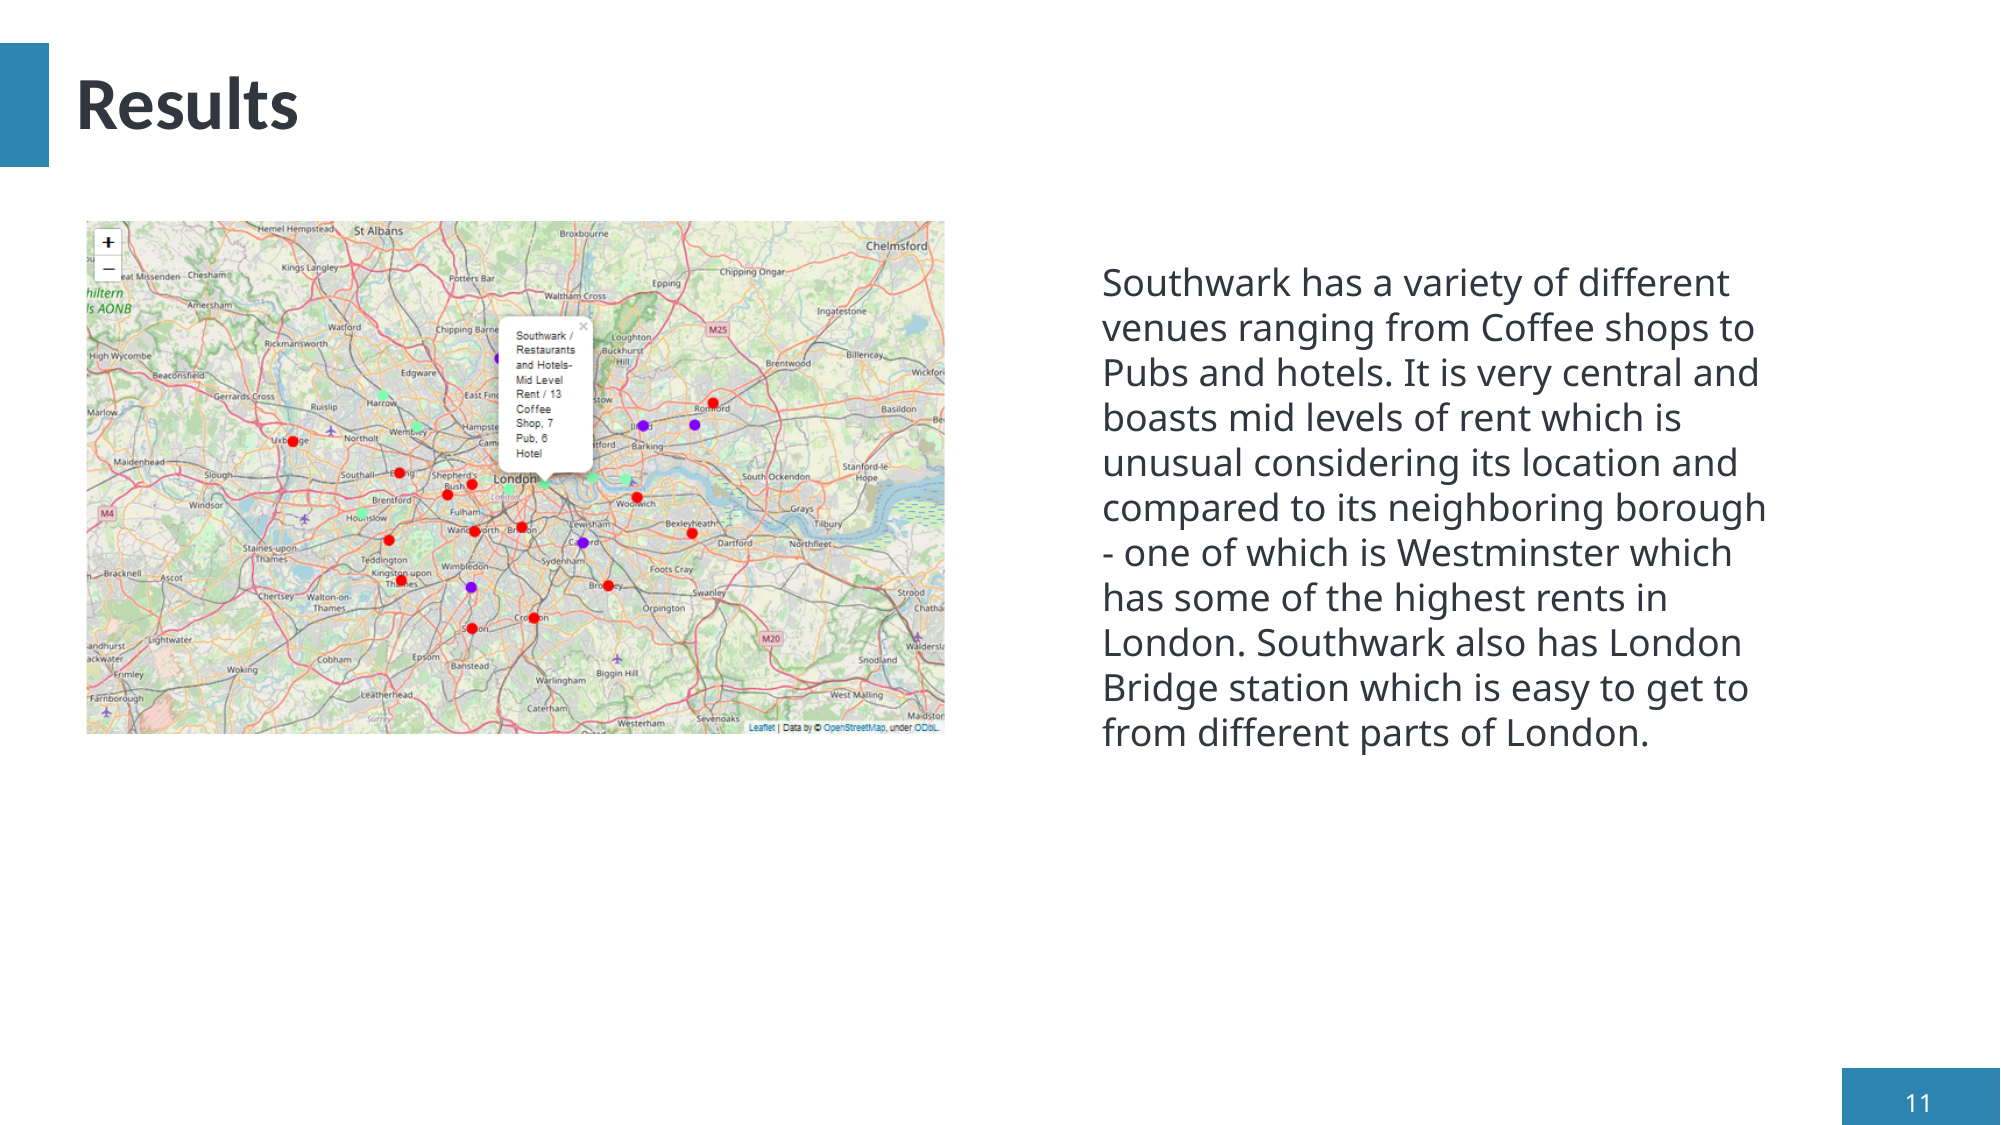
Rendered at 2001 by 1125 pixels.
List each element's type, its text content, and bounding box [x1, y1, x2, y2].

text_box ‹#› [1889, 1079, 1951, 1114]
title Results [60, 42, 1951, 168]
picture [86, 221, 953, 734]
text_box Southwark has a variety of different venues ranging from Coffee shops to Pubs and hotels. It is very central and boasts mid levels of rent which is unusual considering its location and compared to its neighboring borough - one of which is Westminster which has some of the highest rents in London. Southwark also has London Bridge station which is easy to get to from different parts of London. [1087, 251, 1784, 734]
